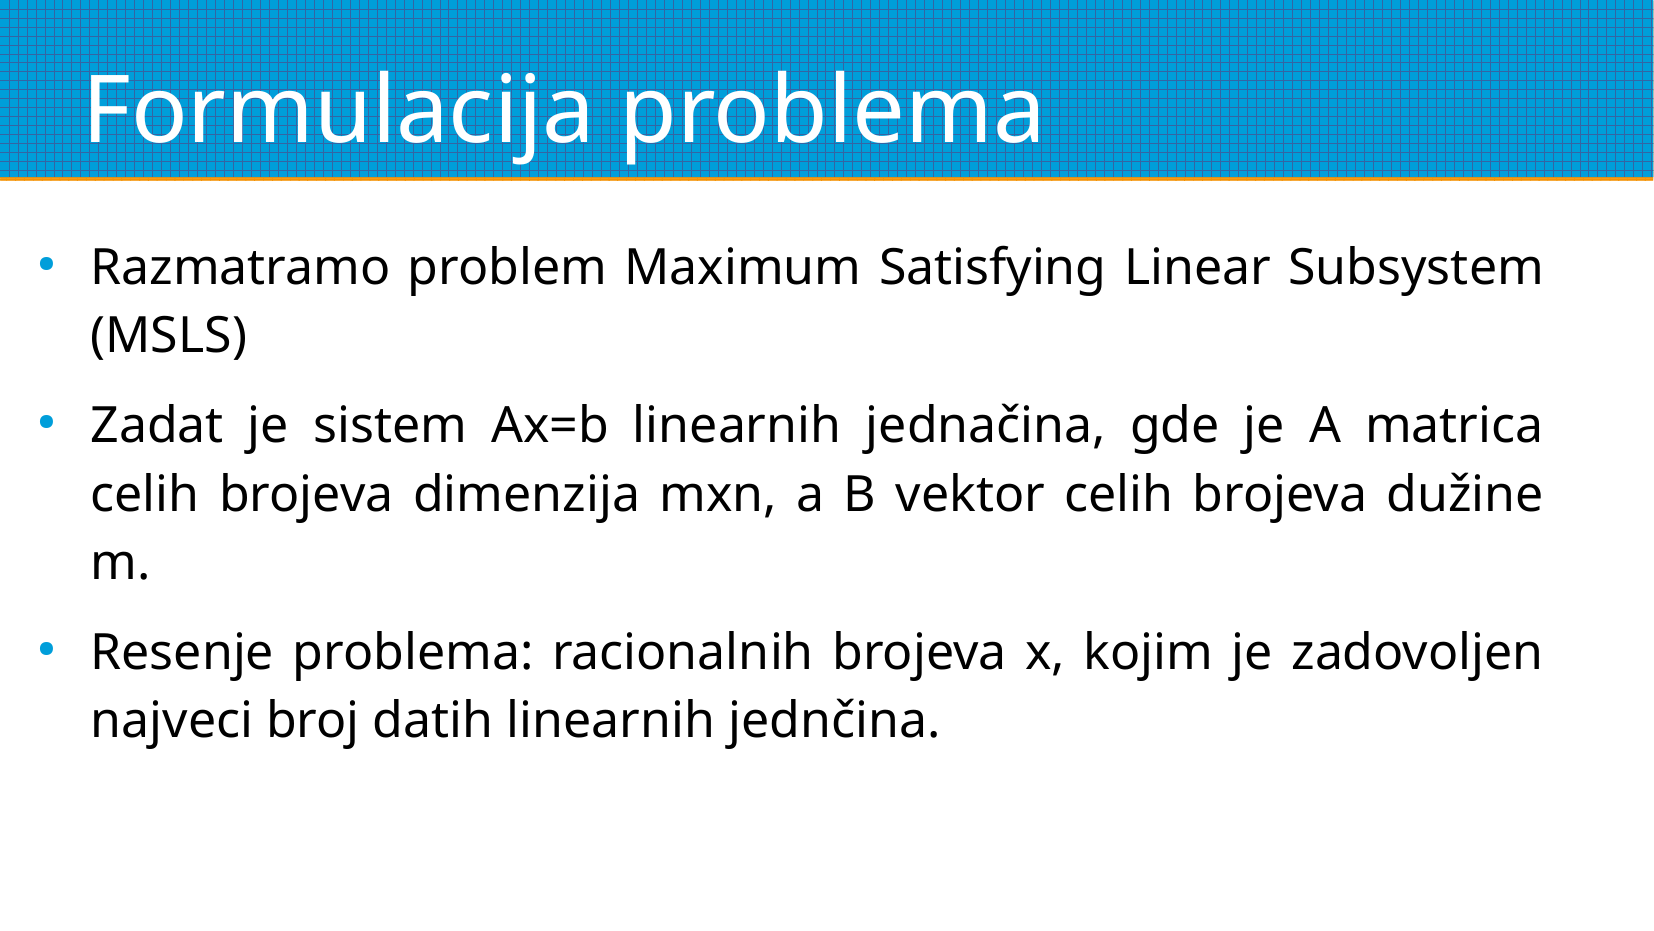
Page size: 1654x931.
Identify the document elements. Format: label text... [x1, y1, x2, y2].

list Razmatramo problem Maximum Satisfying Linear Subsystem (MSLS) Zadat je sistem Ax=b linearnih jednačina, gde je A matrica celih brojeva dimenzija mxn, a B vektor celih brojeva dužine m. Resenje problema: racionalnih brojeva x, kojim je zadovoljen najveci broj datih linearnih jednčina. [19, 230, 1545, 816]
title Formulacija problema [82, 14, 1571, 171]
